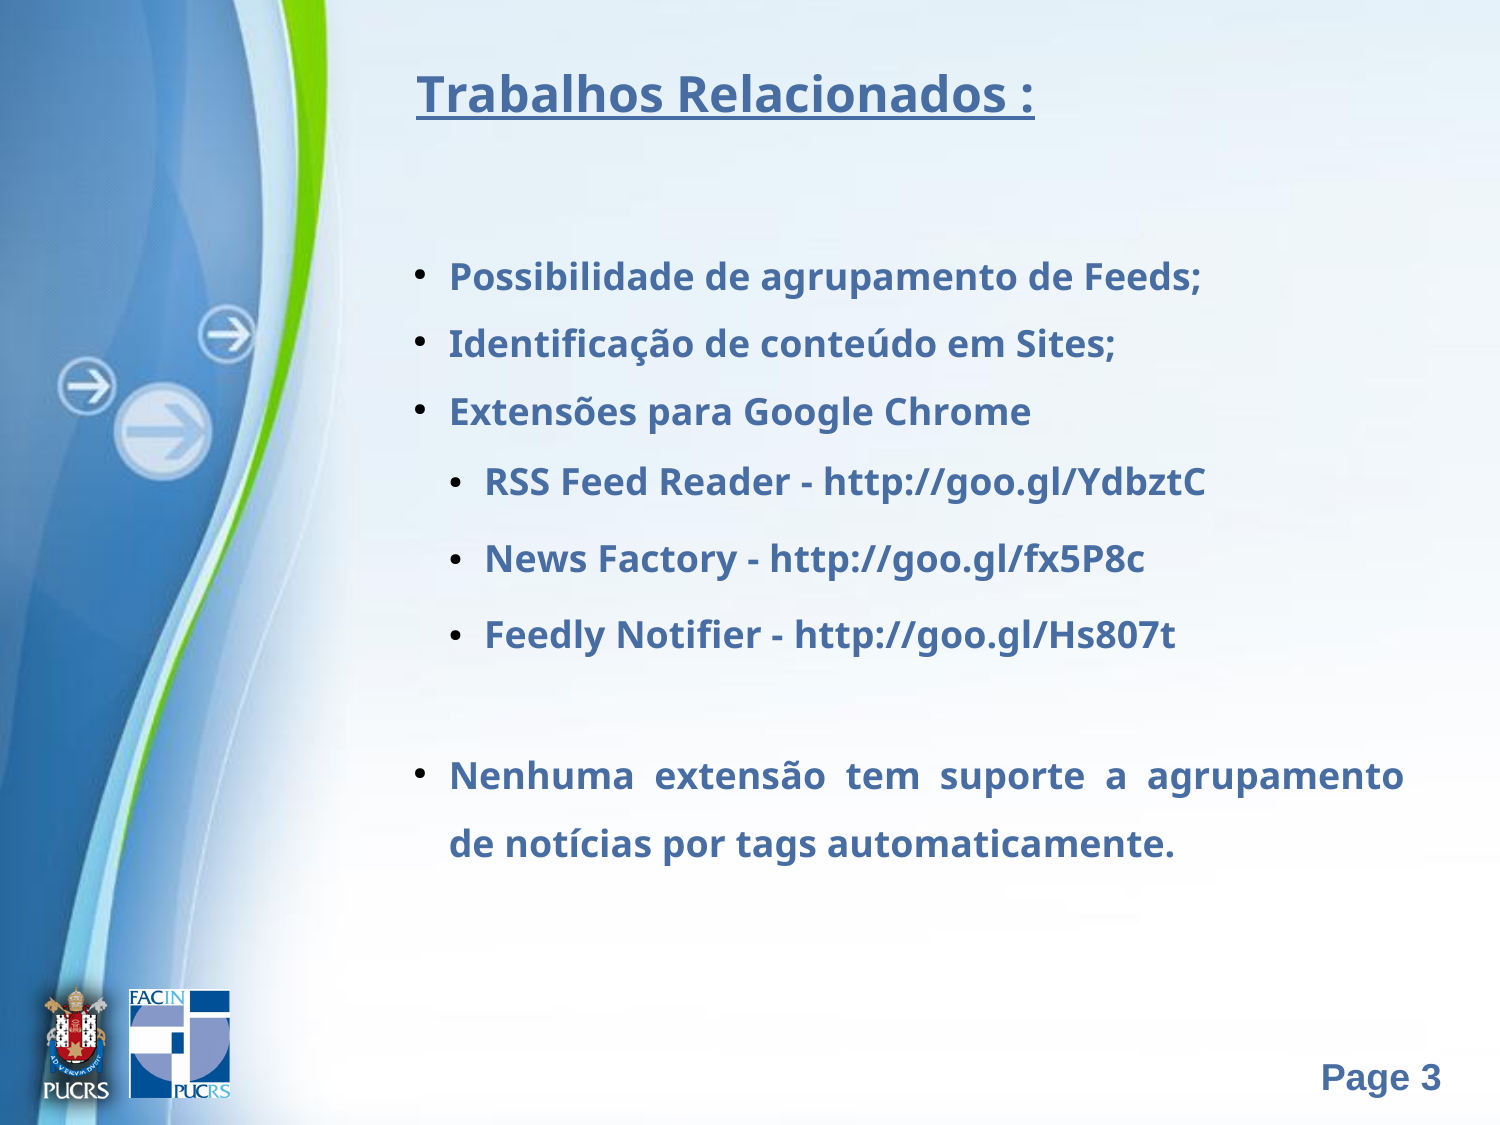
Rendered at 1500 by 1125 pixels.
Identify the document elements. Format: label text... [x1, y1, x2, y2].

picture [0, 0, 1500, 1125]
text_box Possibilidade de agrupamento de Feeds; Identificação de conteúdo em Sites; Extensões para Google Chrome RSS Feed Reader - http://goo.gl/YdbztC News Factory - http://goo.gl/fx5P8c Feedly Notifier - http://goo.gl/Hs807t Nenhuma extensão tem suporte a agrupamento de notícias por tags automaticamente. [383, 200, 1436, 1099]
text_box Trabalhos Relacionados : [401, 54, 1050, 130]
